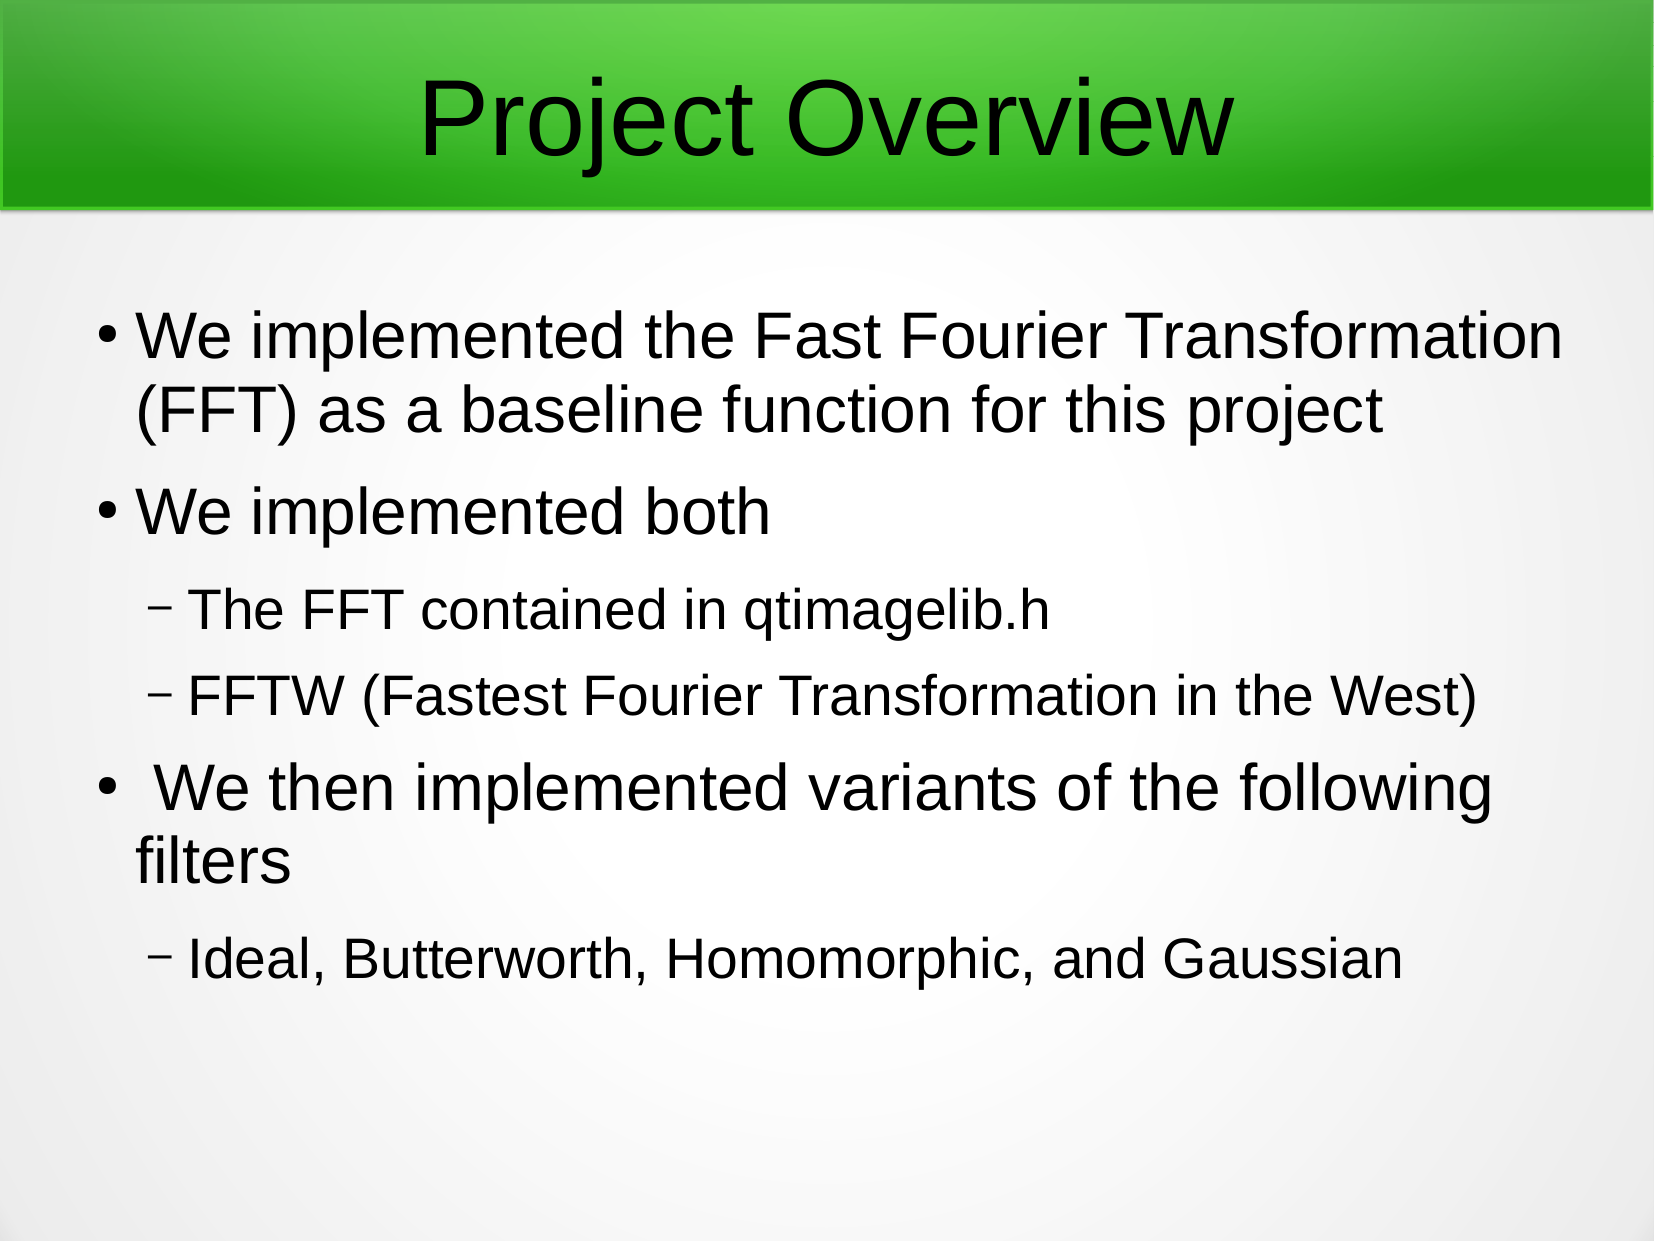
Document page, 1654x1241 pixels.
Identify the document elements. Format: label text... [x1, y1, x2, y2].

title Project Overview [82, 47, 1571, 189]
list We implemented the Fast Fourier Transformation (FFT) as a baseline function for this project We implemented both The FFT contained in qtimagelib.h FFTW (Fastest Fourier Transformation in the West) We then implemented variants of the following filters Ideal, Butterworth, Homomorphic, and Gaussian [82, 299, 1571, 1019]
